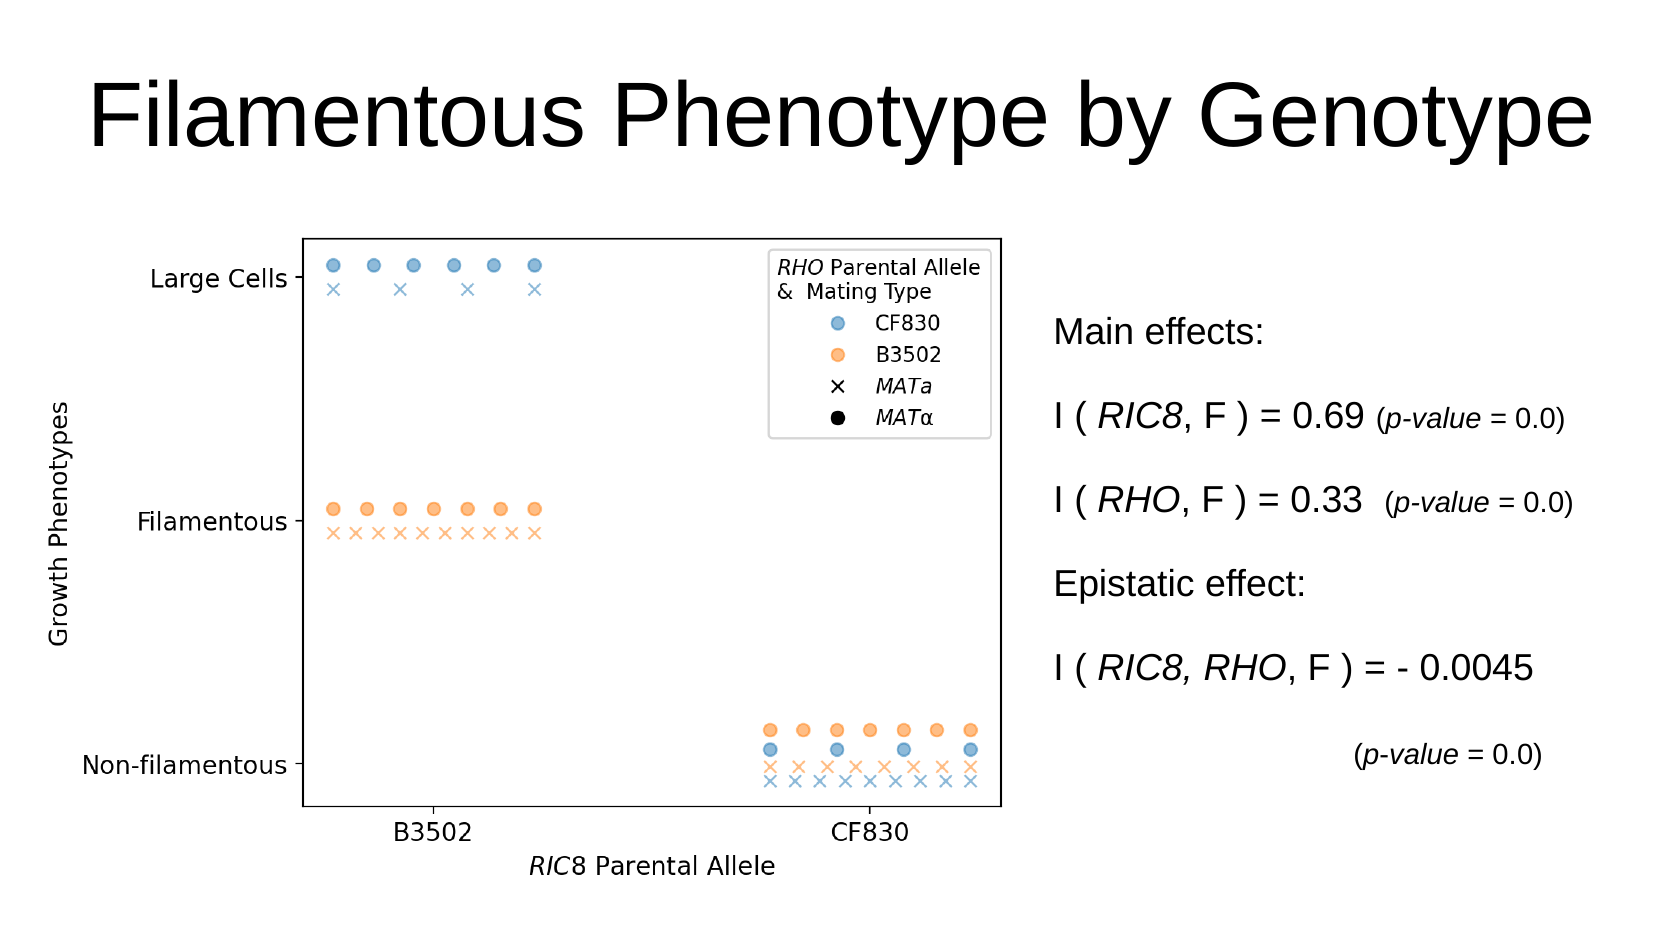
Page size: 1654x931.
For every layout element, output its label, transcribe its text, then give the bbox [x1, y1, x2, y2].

picture [33, 224, 1015, 894]
title Filamentous Phenotype by Genotype [64, 12, 1621, 218]
text_box Main effects: I ( RIC8, F ) = 0.69 (p-value = 0.0) I ( RHO, F ) = 0.33 (p-value = 0.0) Epistatic effect: I ( RIC8, RHO, F ) = - 0.0045 (p-value = 0.0) [1038, 303, 1654, 781]
